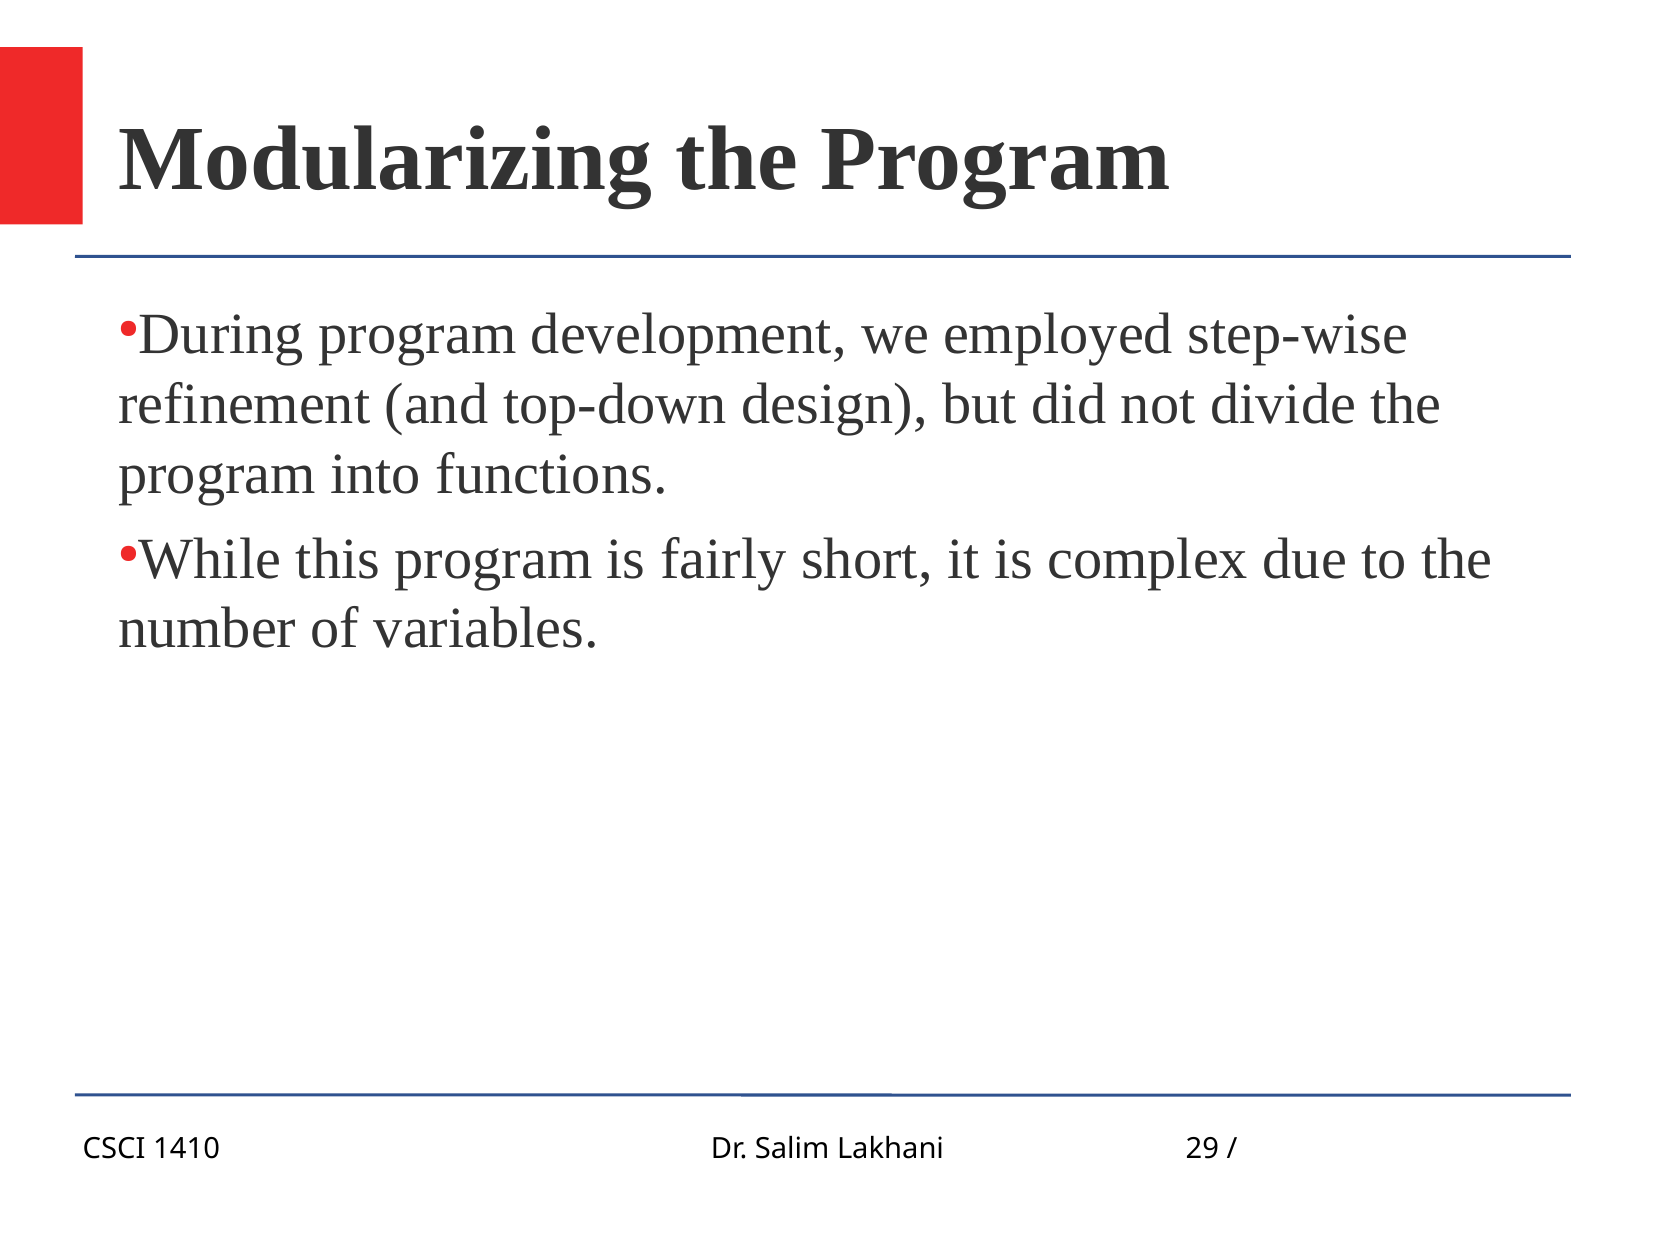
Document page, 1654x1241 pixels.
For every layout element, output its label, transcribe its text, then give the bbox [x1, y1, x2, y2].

text_box Dr. Salim Lakhani [565, 1129, 1090, 1216]
list During program development, we employed step-wise refinement (and top-down design), but did not divide the program into functions. While this program is fairly short, it is complex due to the number of variables. [118, 295, 1536, 1080]
text_box / [1185, 1129, 1571, 1216]
title Modularizing the Program [118, 49, 1571, 257]
text_box CSCI 1410 [82, 1129, 468, 1216]
